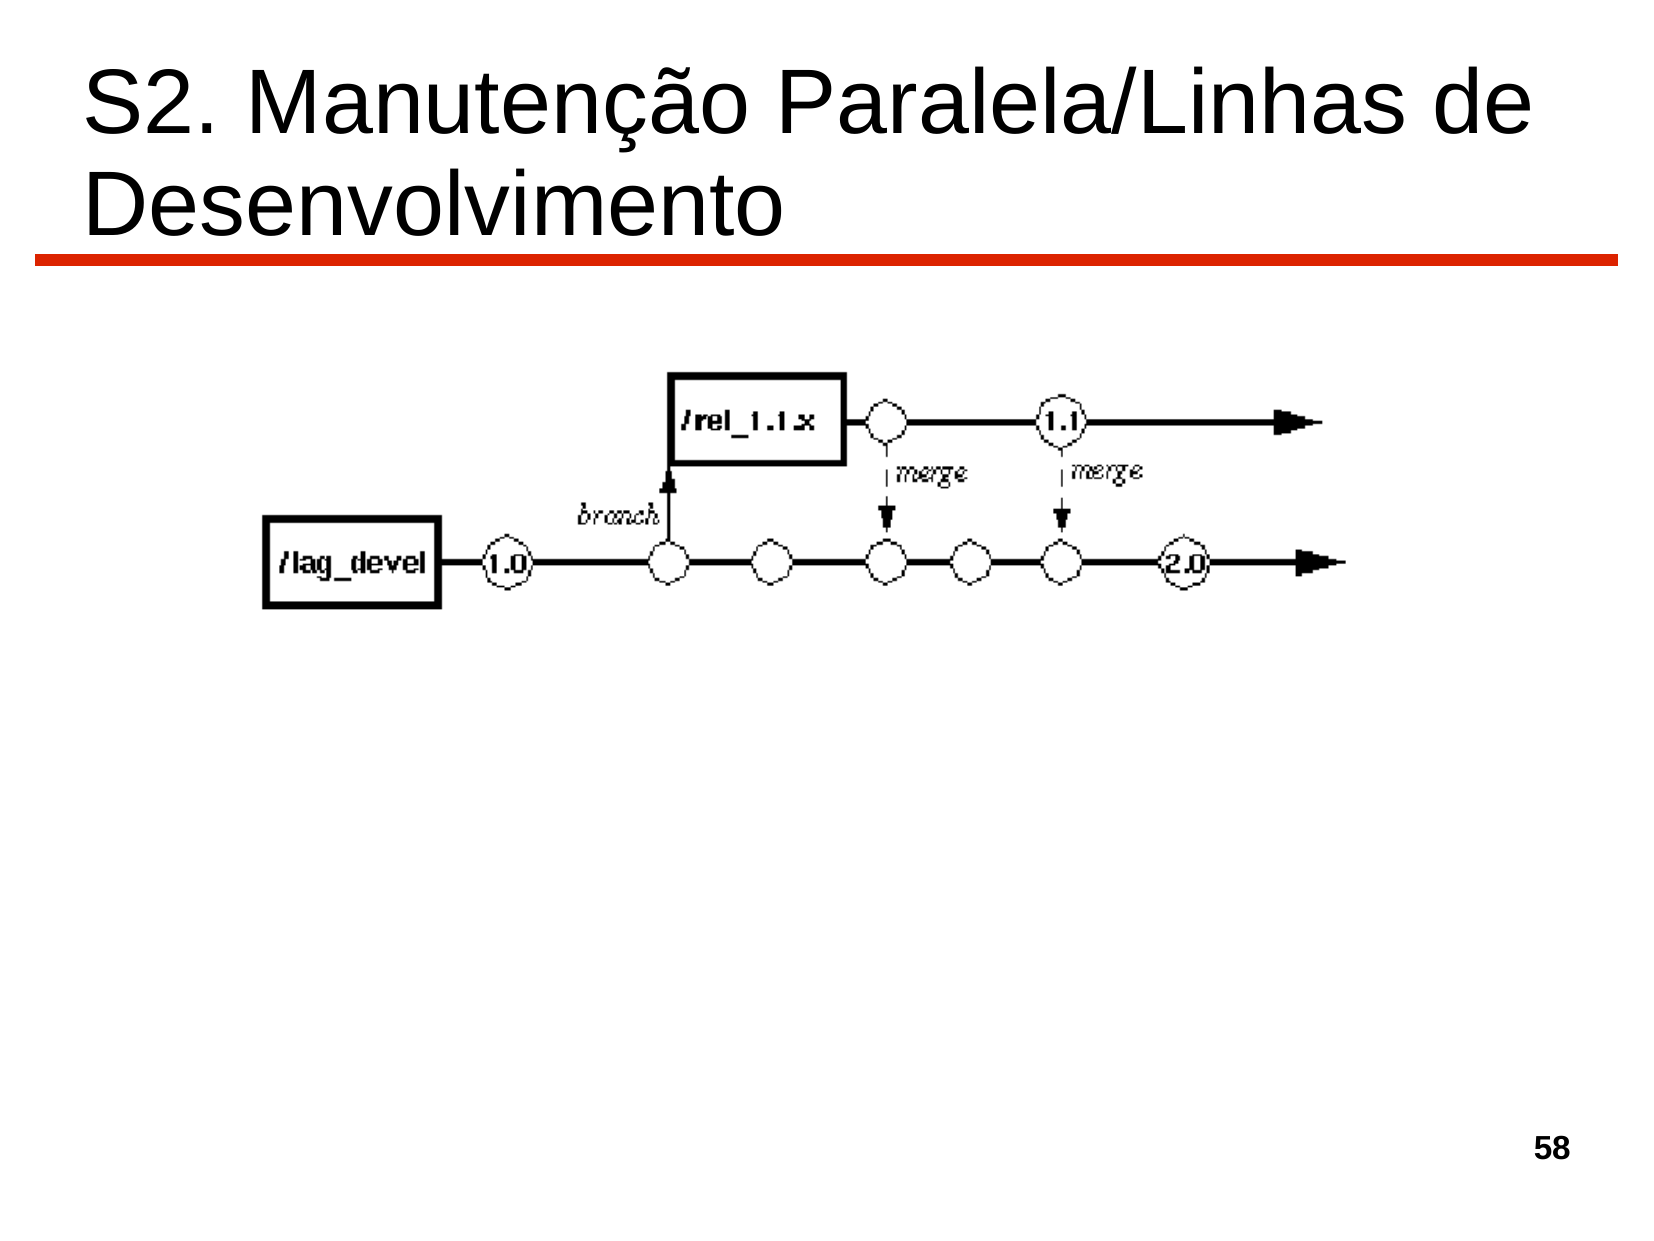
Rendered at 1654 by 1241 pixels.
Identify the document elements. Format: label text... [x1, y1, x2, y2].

picture [239, 330, 1371, 619]
title S2. Manutenção Paralela/Linhas de Desenvolvimento [82, 49, 1571, 257]
